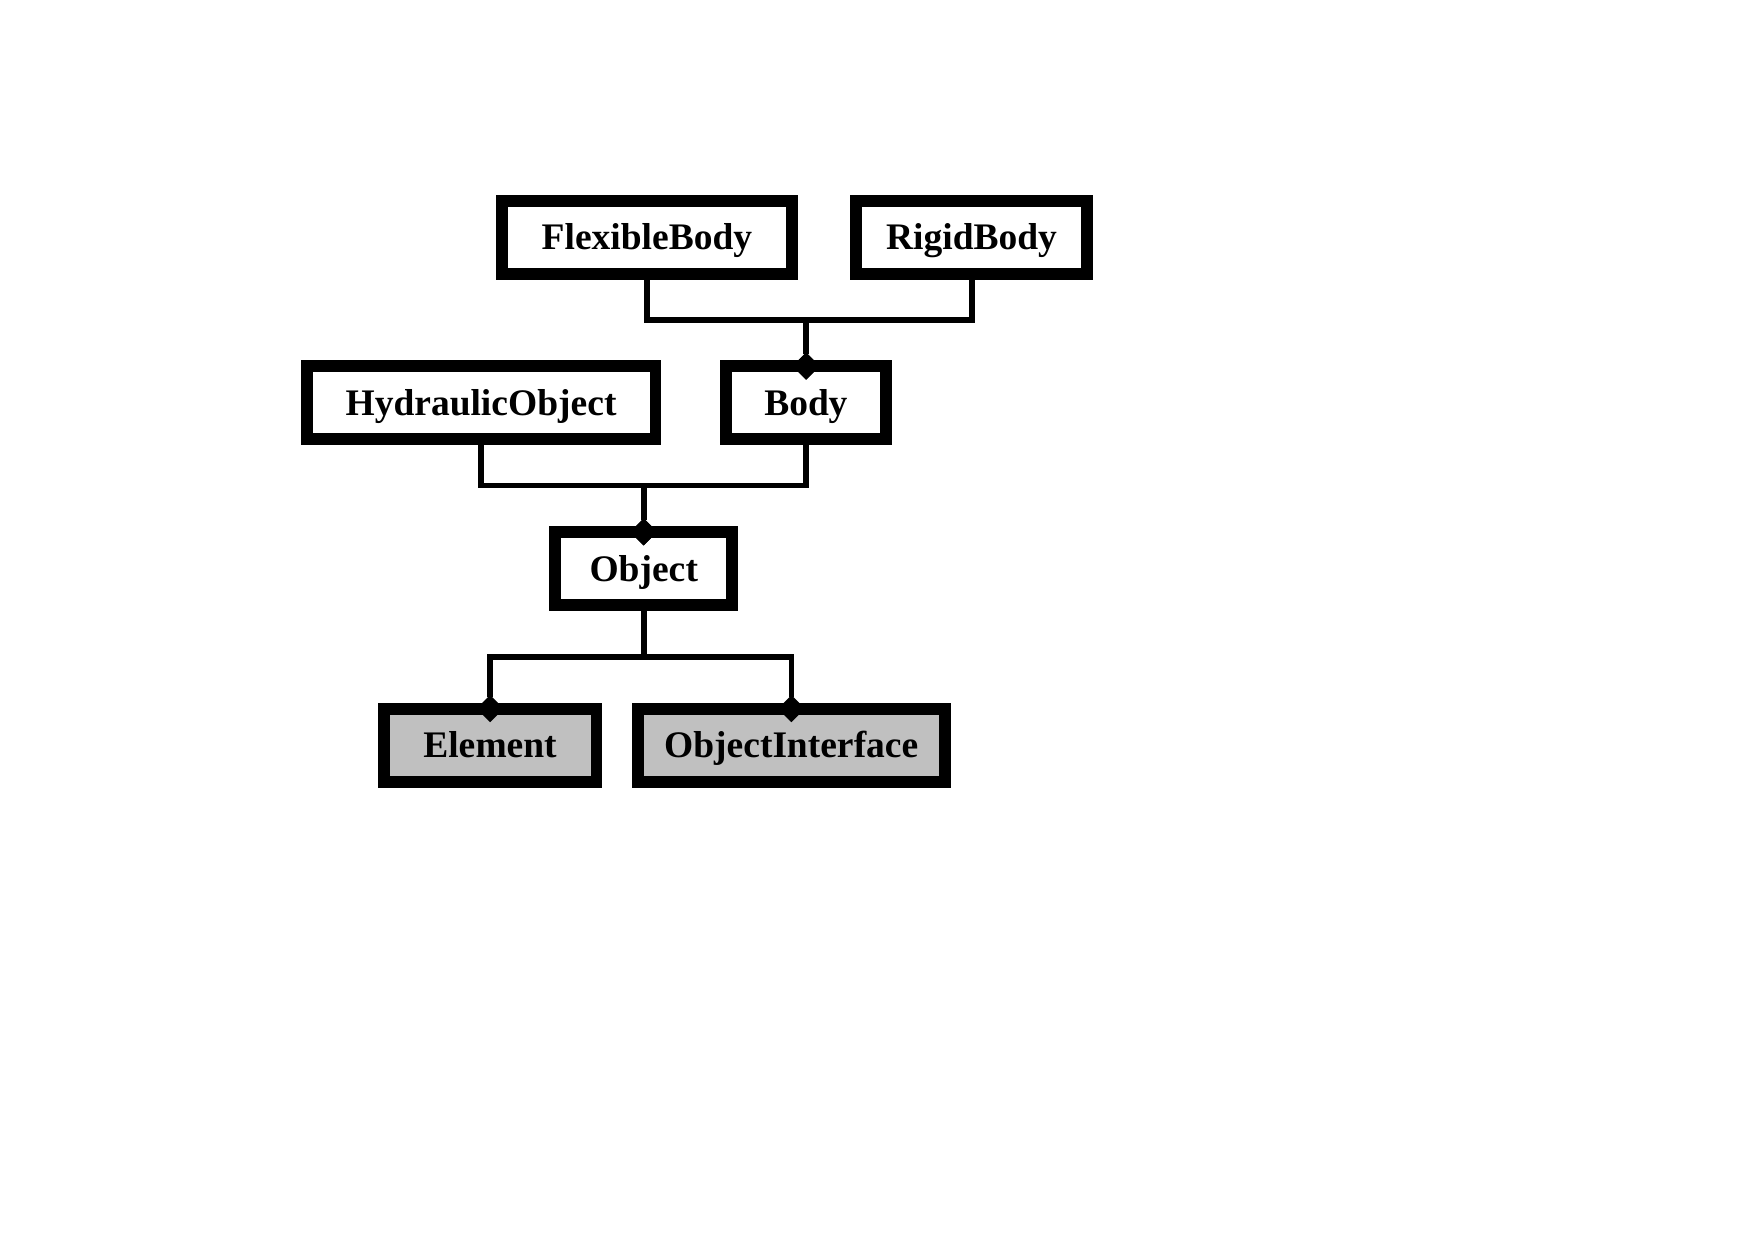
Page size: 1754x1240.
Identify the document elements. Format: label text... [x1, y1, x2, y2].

text_box Element [383, 708, 597, 782]
text_box Object [555, 531, 733, 605]
text_box Body [726, 366, 886, 440]
text_box FlexibleBody [501, 200, 792, 274]
text_box RigidBody [856, 200, 1088, 274]
text_box HydraulicObject [307, 366, 656, 440]
text_box ObjectInterface [637, 708, 946, 782]
